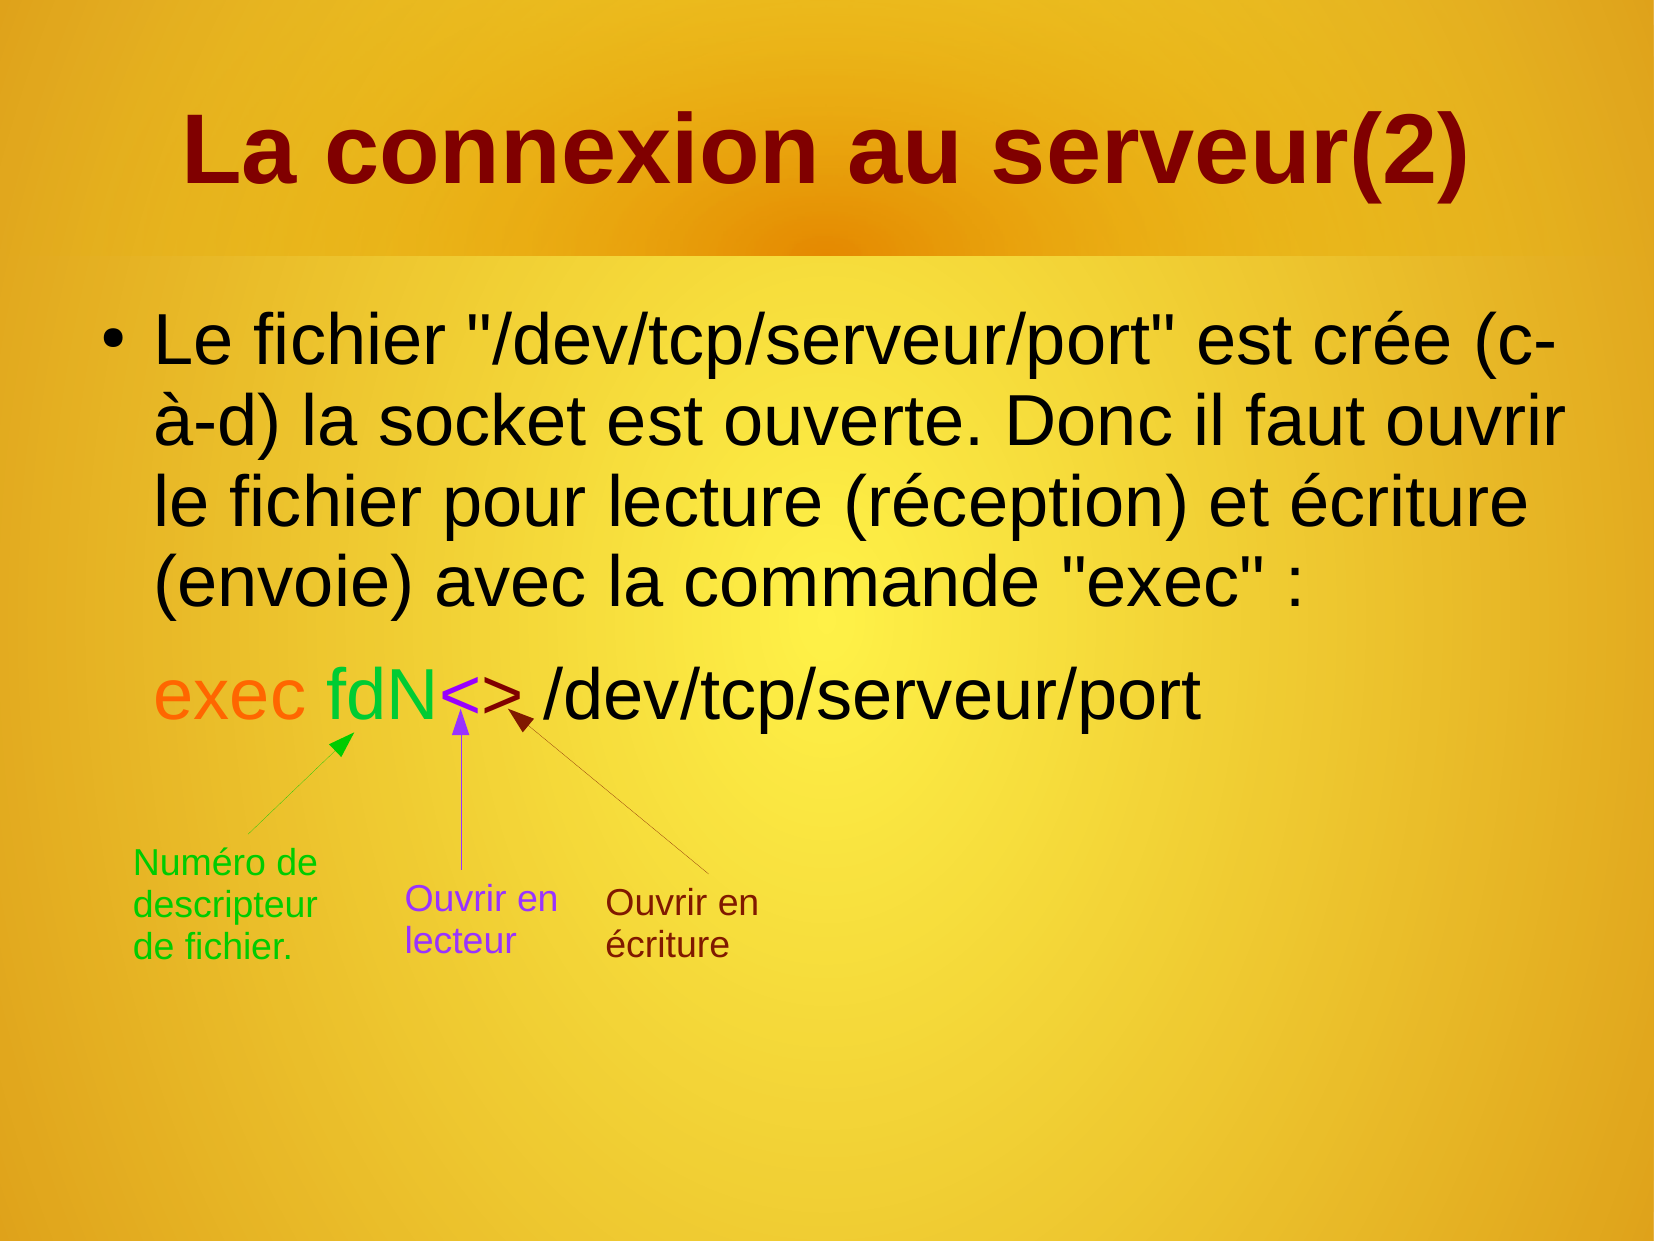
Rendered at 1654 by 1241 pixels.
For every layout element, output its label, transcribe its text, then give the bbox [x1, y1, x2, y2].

list Le fichier "/dev/tcp/serveur/port" est crée (c-à-d) la socket est ouverte. Donc il faut ouvrir le fichier pour lecture (réception) et écriture (envoie) avec la commande "exec" : exec fdN<> /dev/tcp/serveur/port [82, 299, 1571, 1019]
text_box Numéro de descripteur de fichier. [118, 834, 355, 976]
text_box Ouvrir en écriture [590, 874, 827, 973]
title La connexion au serveur(2) [82, 47, 1571, 252]
text_box Ouvrir en lecteur [389, 869, 626, 969]
